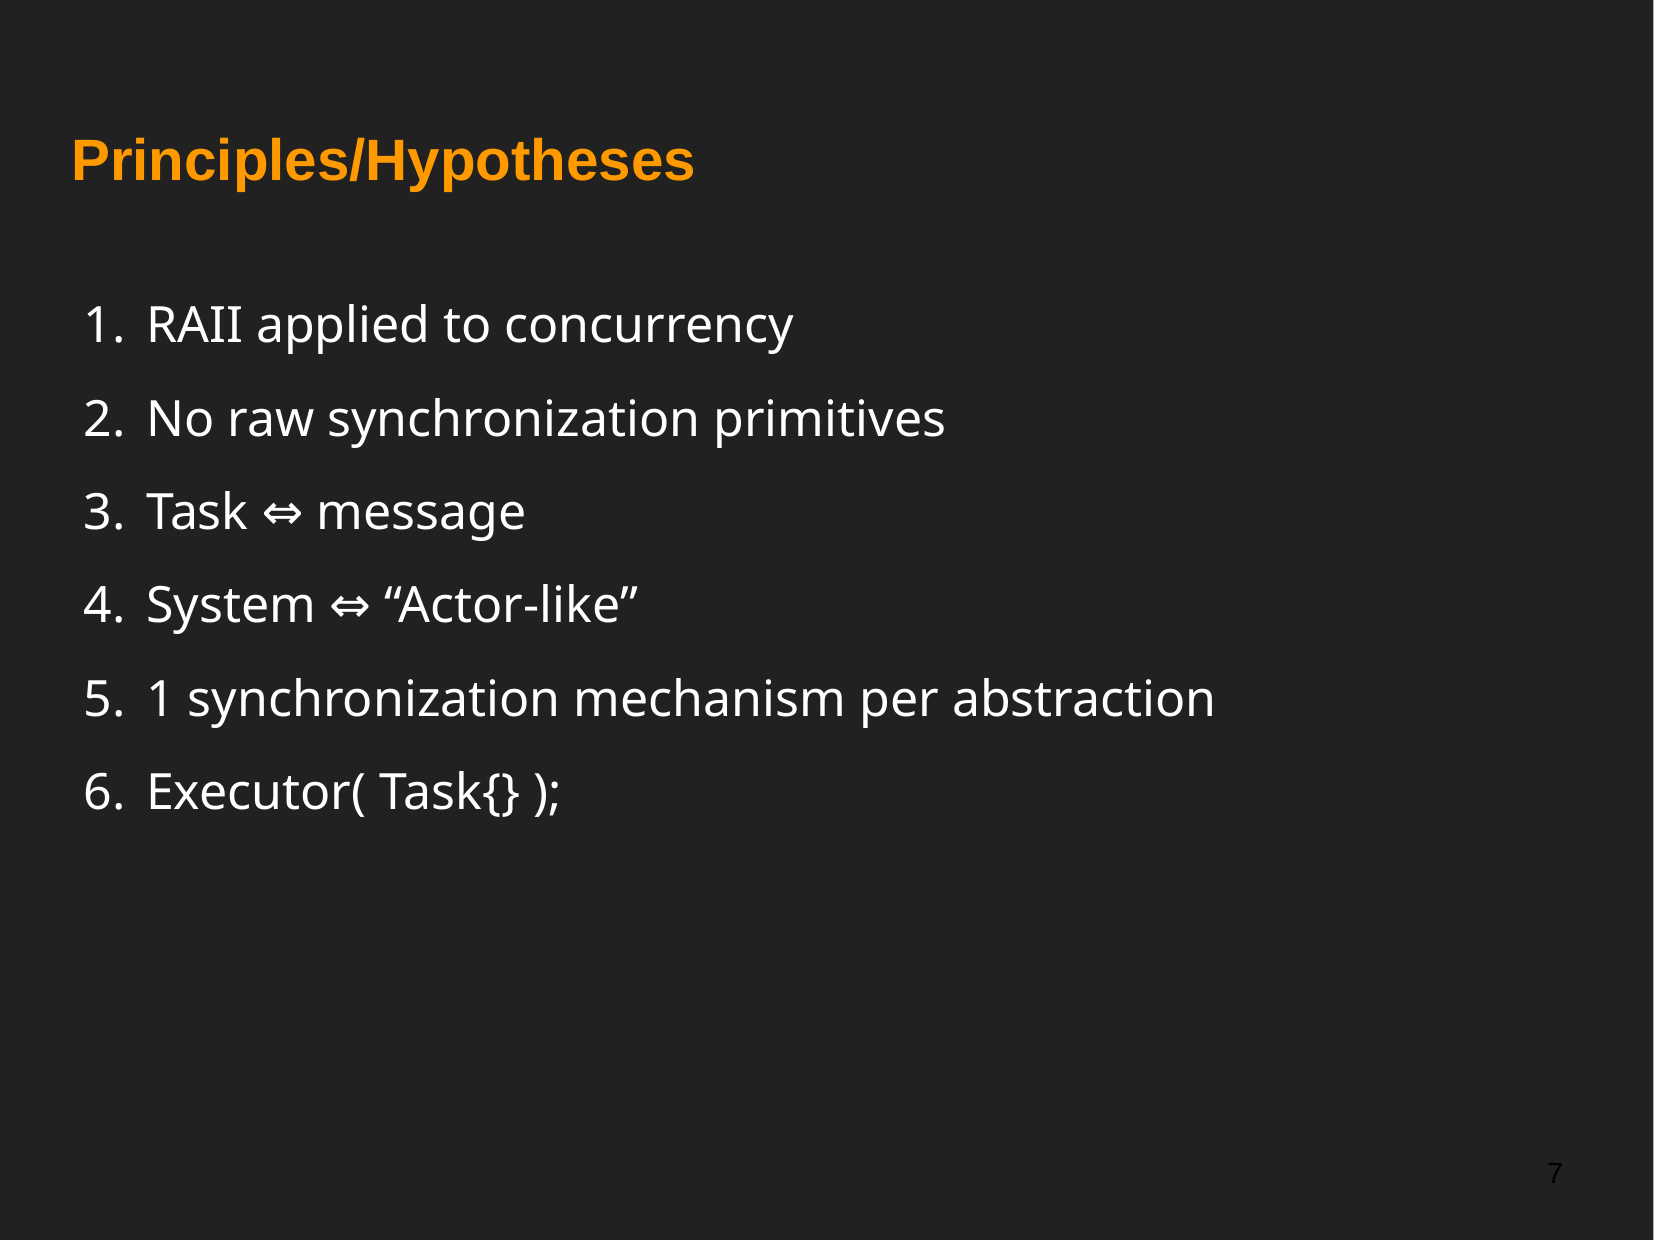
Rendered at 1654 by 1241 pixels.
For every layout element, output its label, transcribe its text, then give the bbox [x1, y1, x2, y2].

slide_number <number> [1532, 1124, 1632, 1220]
title Principles/Hypotheses [56, 107, 1598, 246]
list RAII applied to concurrency No raw synchronization primitives Task ⇔ message System ⇔ “Actor-like” 1 synchronization mechanism per abstraction Executor( Task{} ); [56, 277, 1598, 1102]
